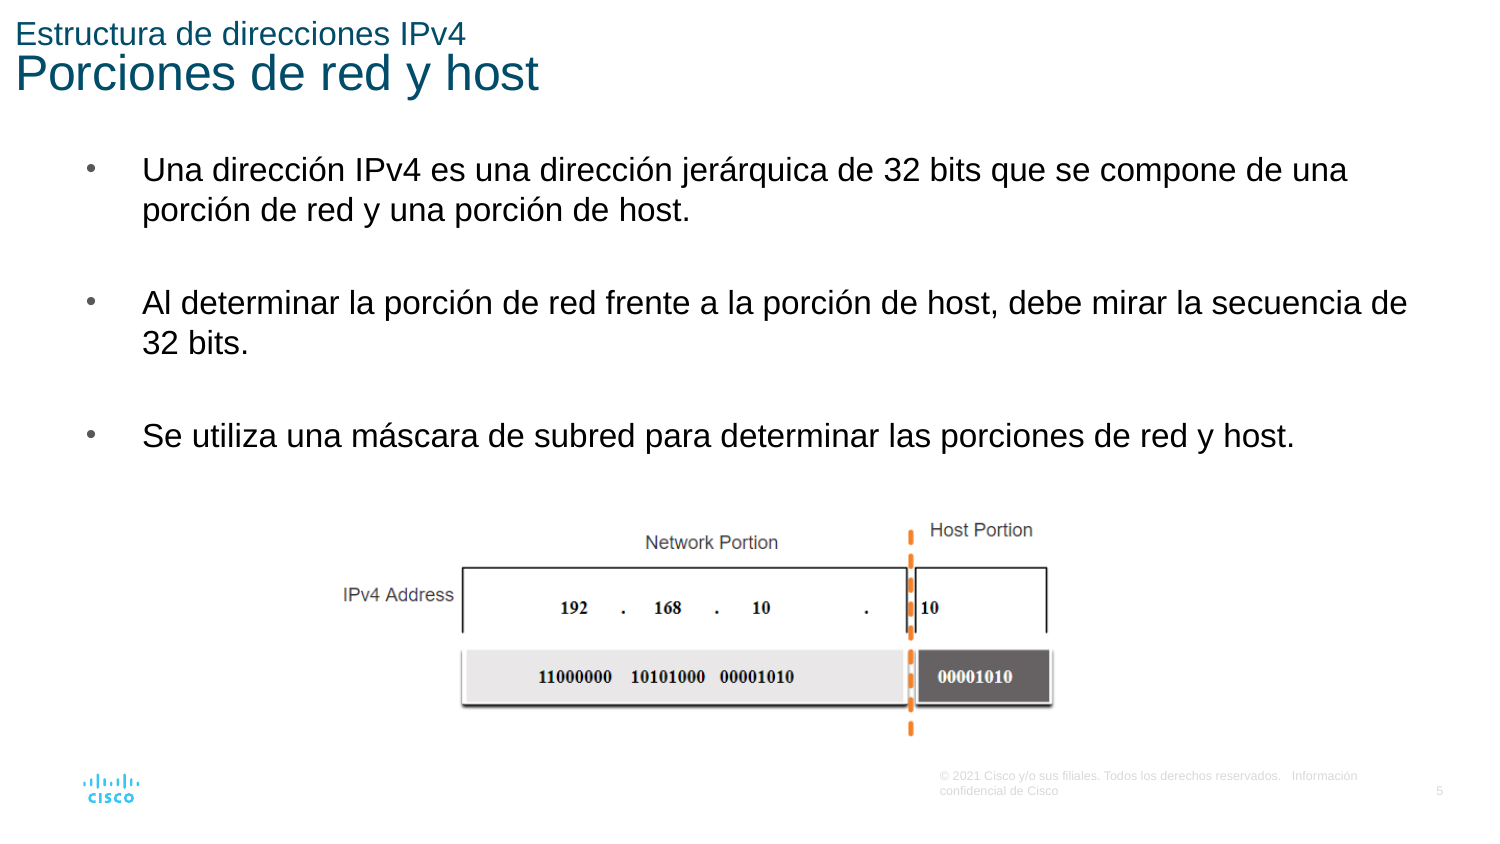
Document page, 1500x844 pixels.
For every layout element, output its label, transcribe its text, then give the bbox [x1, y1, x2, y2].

picture [336, 503, 1068, 754]
title Estructura de direcciones IPv4 Porciones de red y host [0, 0, 1369, 121]
list Una dirección IPv4 es una dirección jerárquica de 32 bits que se compone de una porción de red y una porción de host. Al determinar la porción de red frente a la porción de host, debe mirar la secuencia de 32 bits. Se utiliza una máscara de subred para determinar las porciones de red y host. [70, 140, 1430, 483]
